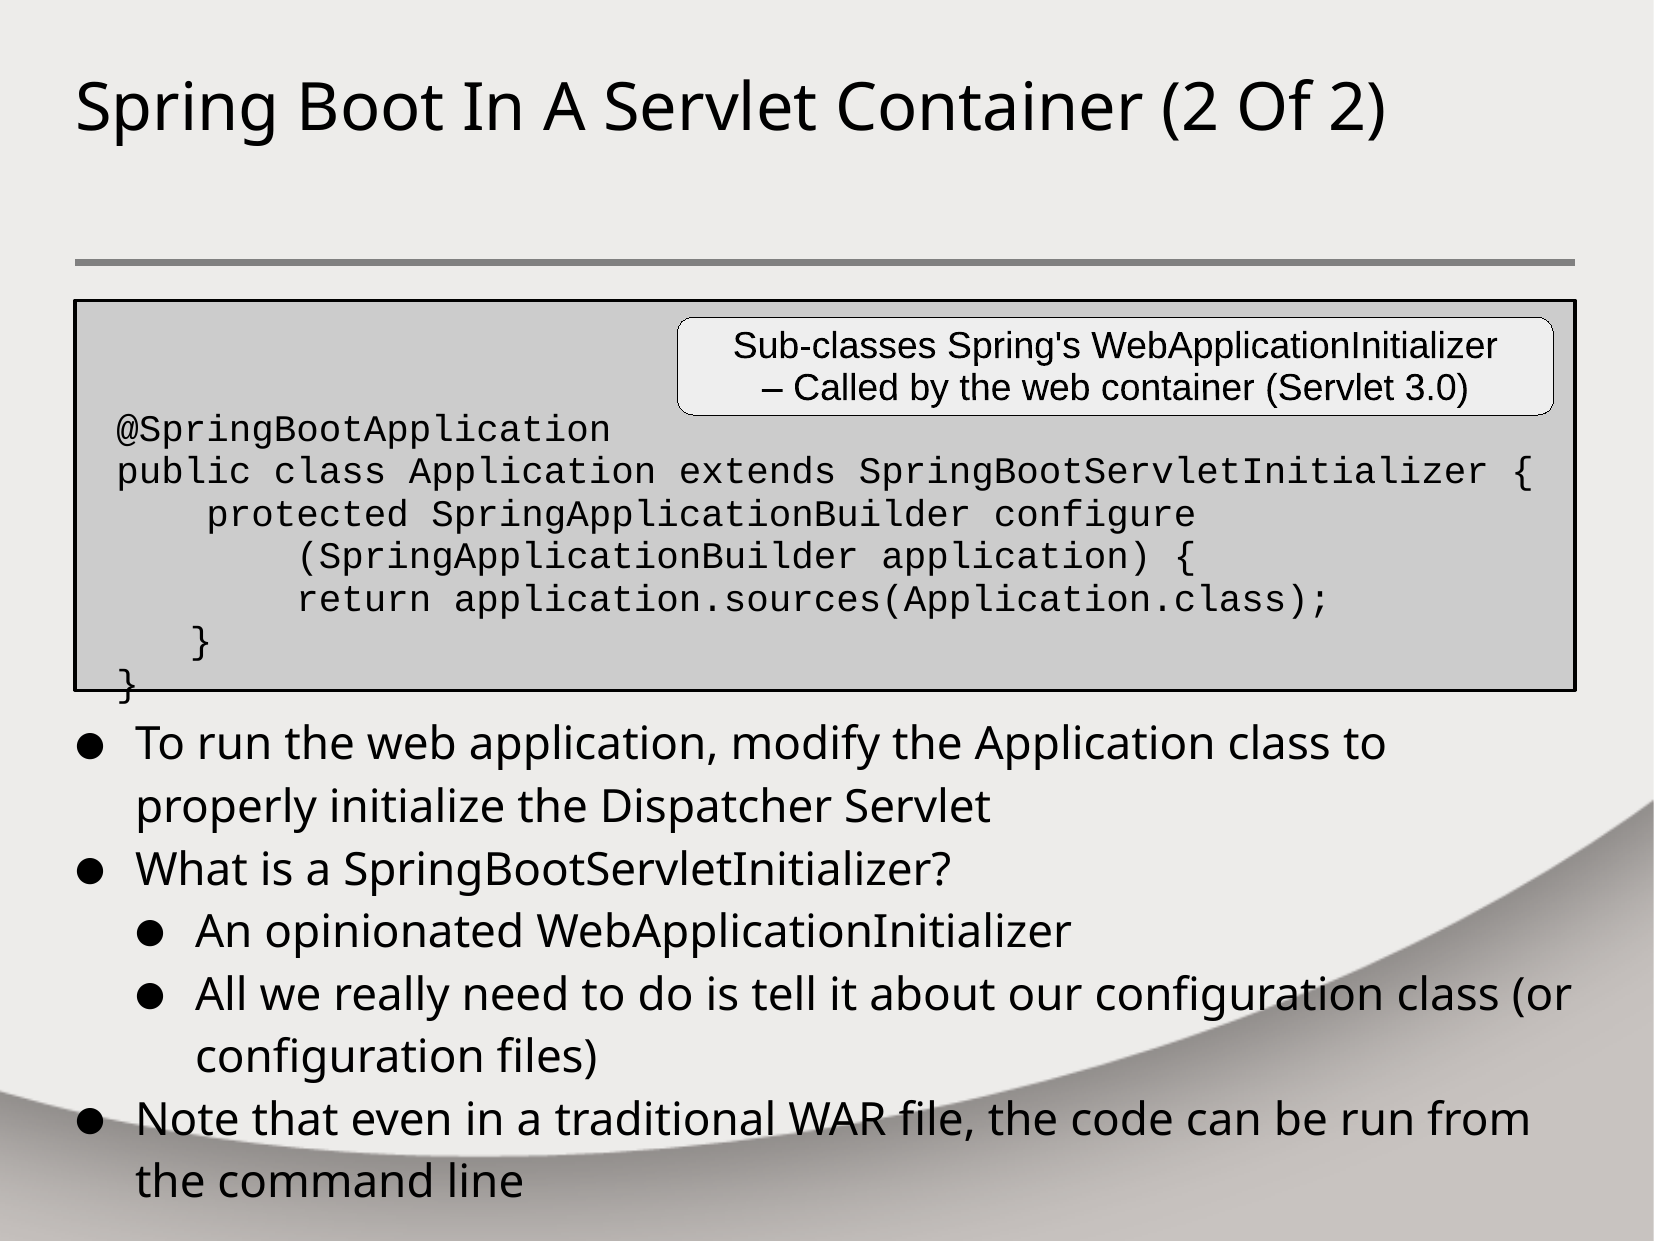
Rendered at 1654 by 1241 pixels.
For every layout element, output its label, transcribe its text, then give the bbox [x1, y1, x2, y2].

list To run the web application, modify the Application class to properly initialize the Dispatcher Servlet What is a SpringBootServletInitializer? An opinionated WebApplicationInitializer All we really need to do is tell it about our configuration class (or configuration files) Note that even in a traditional WAR file, the code can be run from the command line [75, 300, 1576, 1163]
picture [0, 0, 1654, 1241]
title Spring Boot In A Servlet Container (2 Of 2) [75, 75, 1576, 226]
